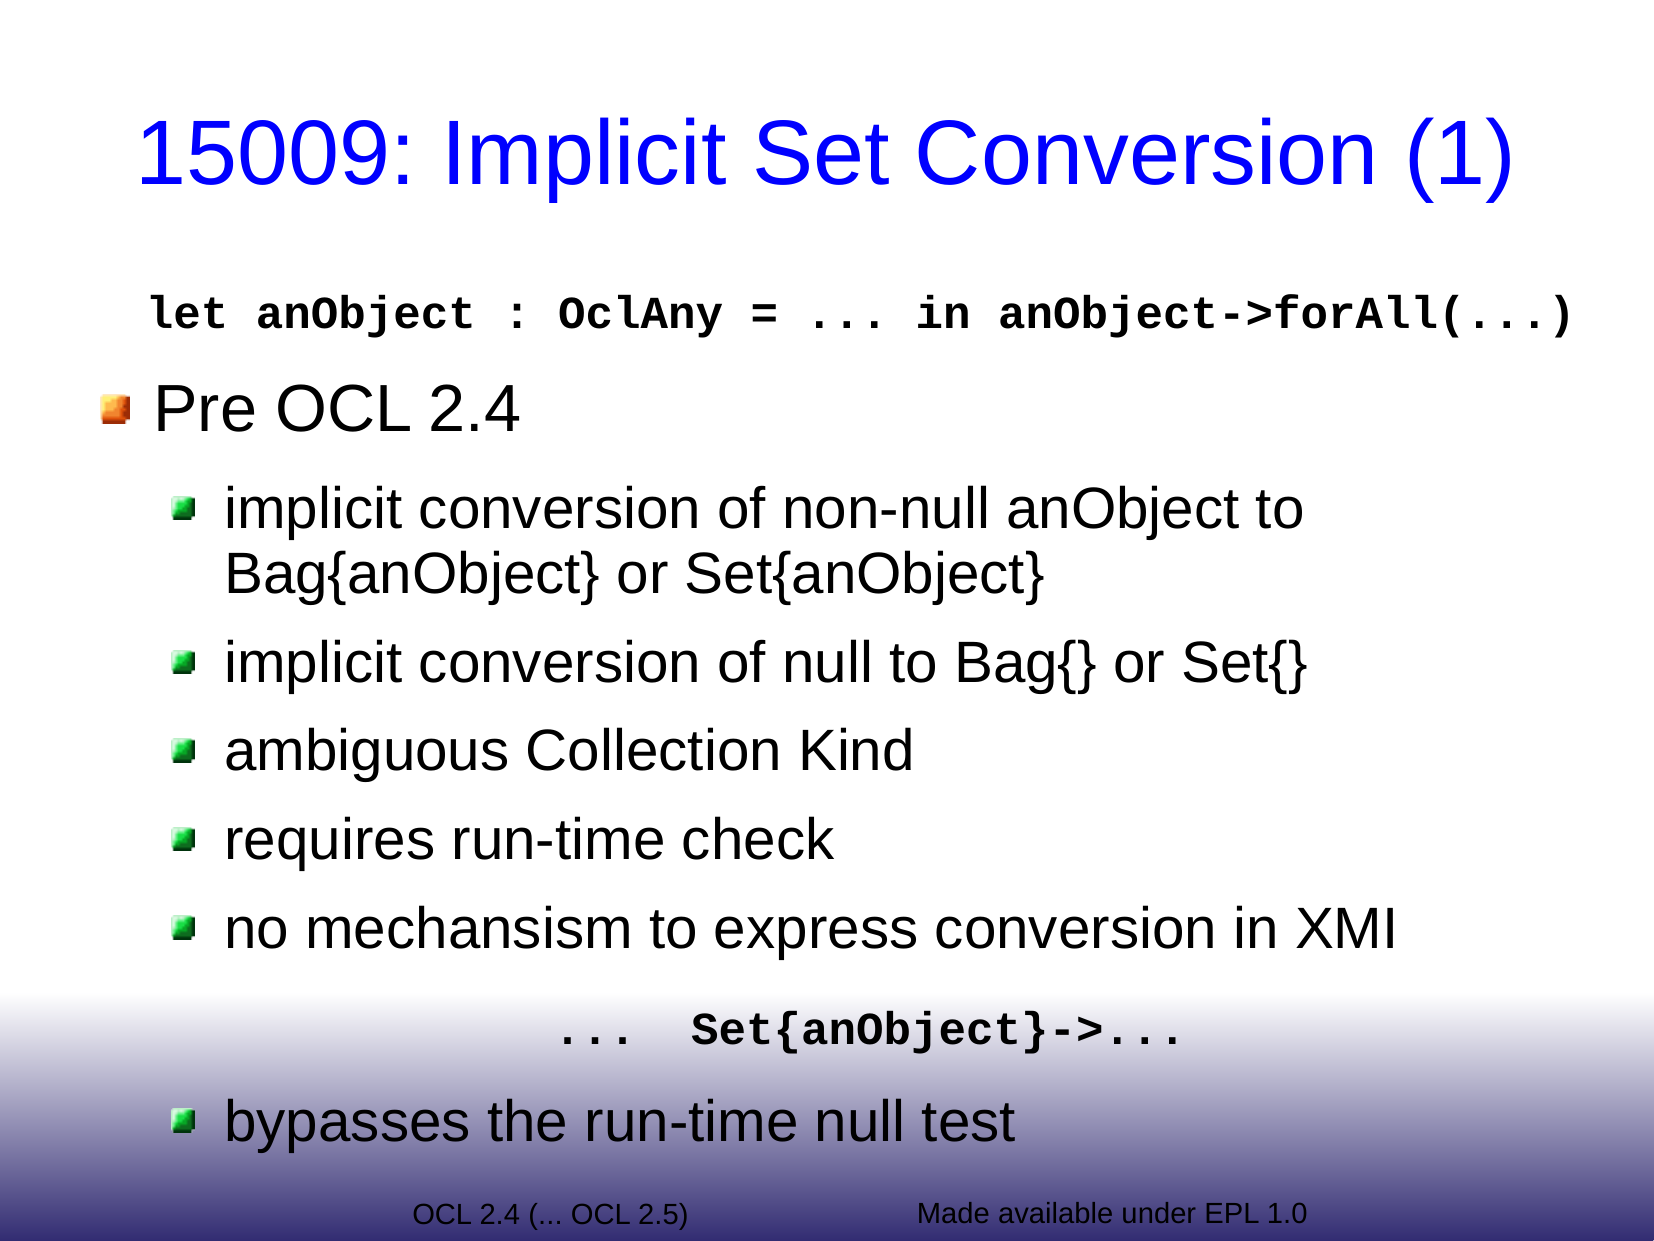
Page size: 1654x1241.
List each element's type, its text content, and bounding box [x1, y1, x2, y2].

title 15009: Implicit Set Conversion (1) [82, 49, 1571, 257]
list let anObject : OclAny = ... in anObject->forAll(...) Pre OCL 2.4 implicit conversion of non-null anObject to Bag{anObject} or Set{anObject} implicit conversion of null to Bag{} or Set{} ambiguous Collection Kind requires run-time check no mechansism to express conversion in XMI ... Set{anObject}->... bypasses the run-time null test [82, 290, 1639, 1152]
